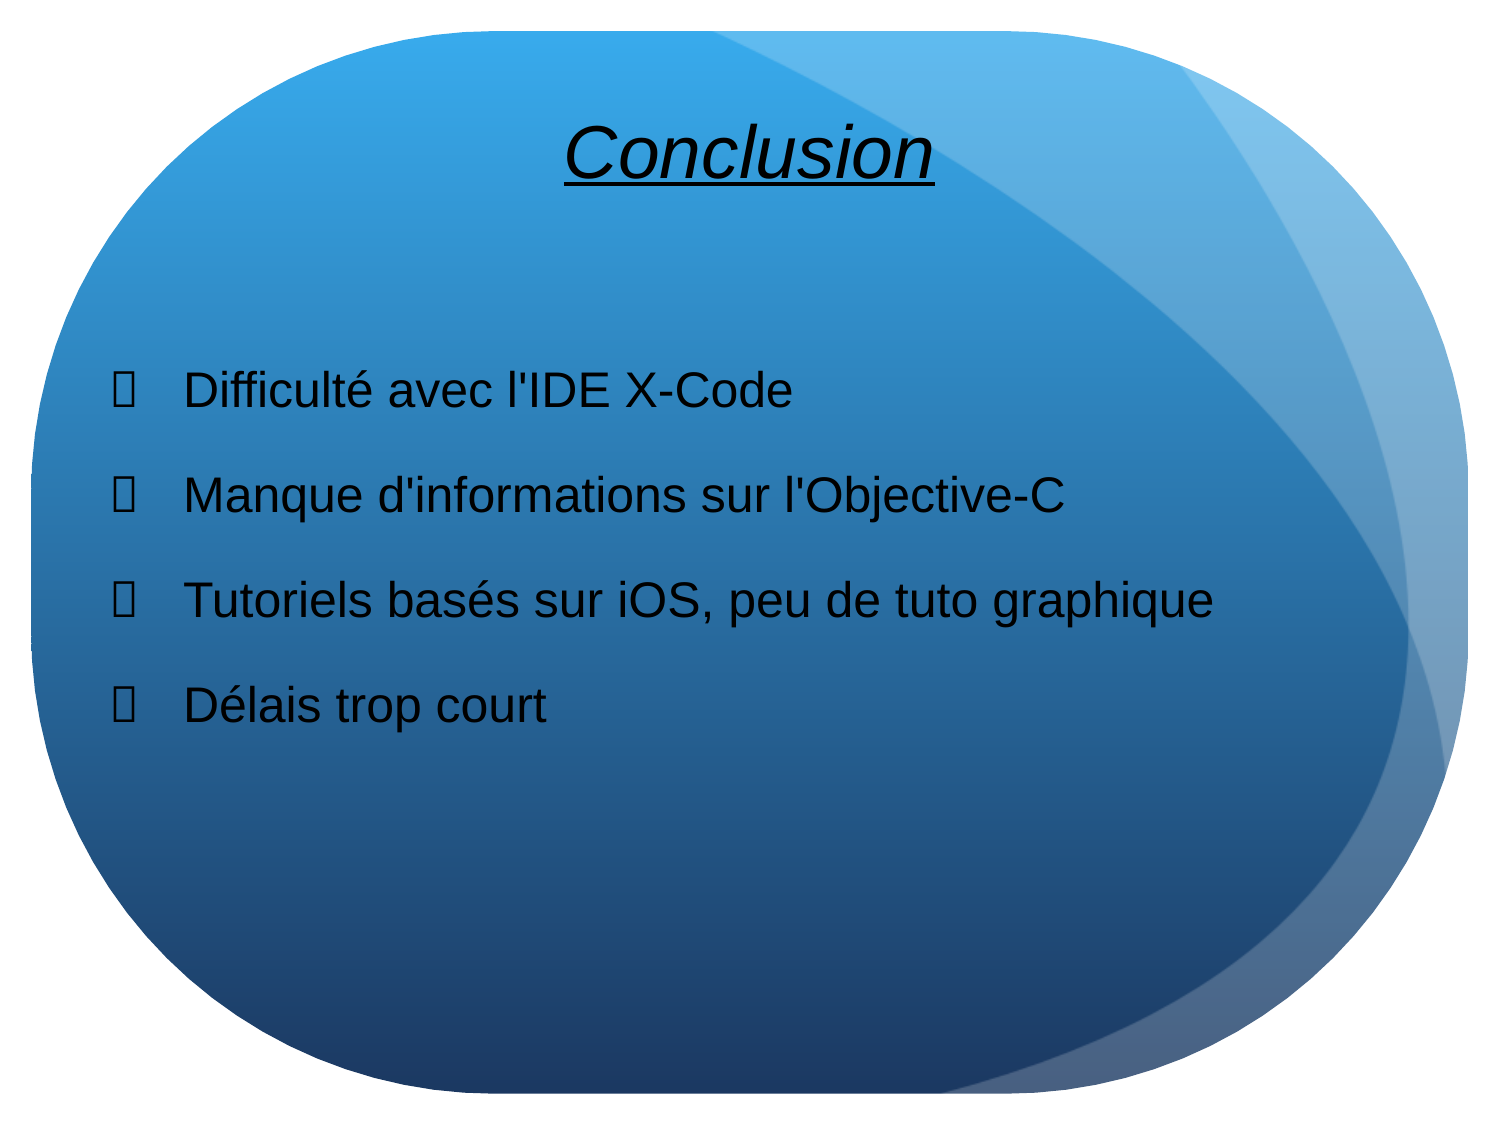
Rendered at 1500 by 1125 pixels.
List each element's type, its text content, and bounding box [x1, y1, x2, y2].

text_box  Difficulté avec l'IDE X-Code  Manque d'informations sur l'Objective-C  Tutoriels basés sur iOS, peu de tuto graphique  Délais trop court [94, 259, 1323, 782]
picture [24, 30, 1473, 1094]
text_box Conclusion [127, 62, 1372, 234]
